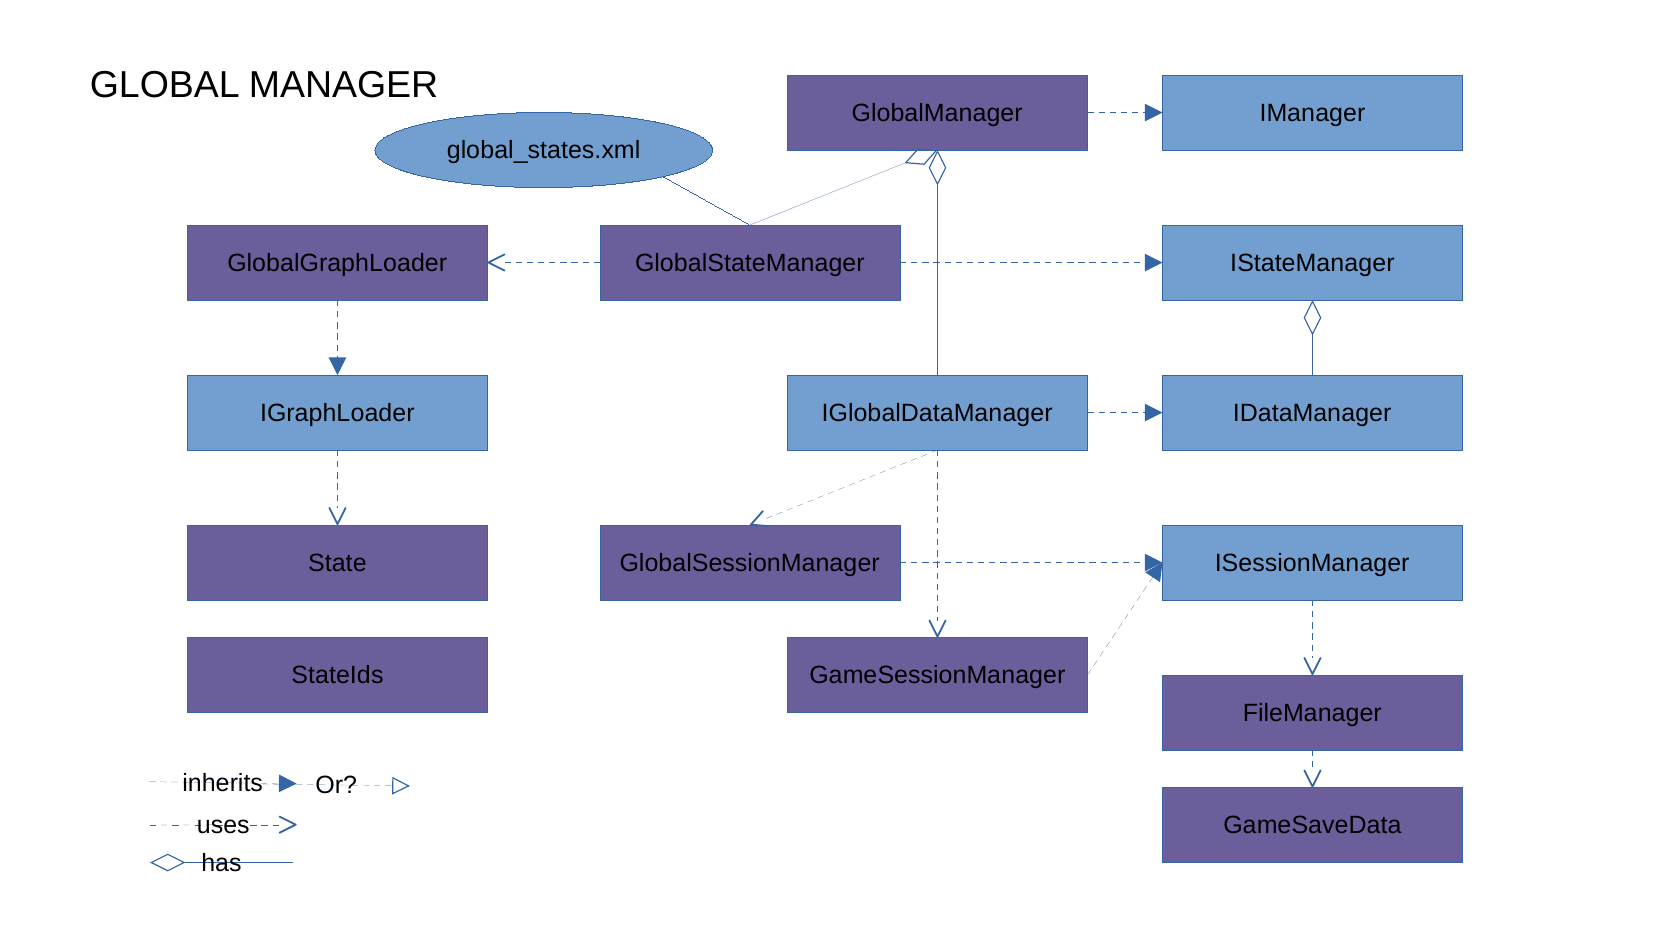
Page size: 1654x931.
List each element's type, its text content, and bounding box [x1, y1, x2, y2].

text_box FileManager [1162, 675, 1463, 751]
text_box IGlobalDataManager [787, 375, 1088, 451]
text_box GlobalManager [787, 75, 1088, 151]
text_box GlobalStateManager [600, 225, 901, 301]
text_box IStateManager [1162, 225, 1463, 301]
text_box GLOBAL MANAGER [75, 55, 454, 113]
text_box IDataManager [1162, 375, 1463, 451]
text_box IGraphLoader [187, 375, 488, 451]
text_box GlobalSessionManager [600, 525, 901, 601]
text_box StateIds [187, 637, 488, 713]
text_box GlobalGraphLoader [187, 225, 488, 301]
text_box ISessionManager [1162, 525, 1463, 601]
text_box GameSessionManager [787, 637, 1088, 713]
text_box State [187, 525, 488, 601]
text_box GameSaveData [1162, 787, 1463, 863]
text_box global_states.xml [374, 112, 713, 188]
text_box IManager [1162, 75, 1463, 151]
